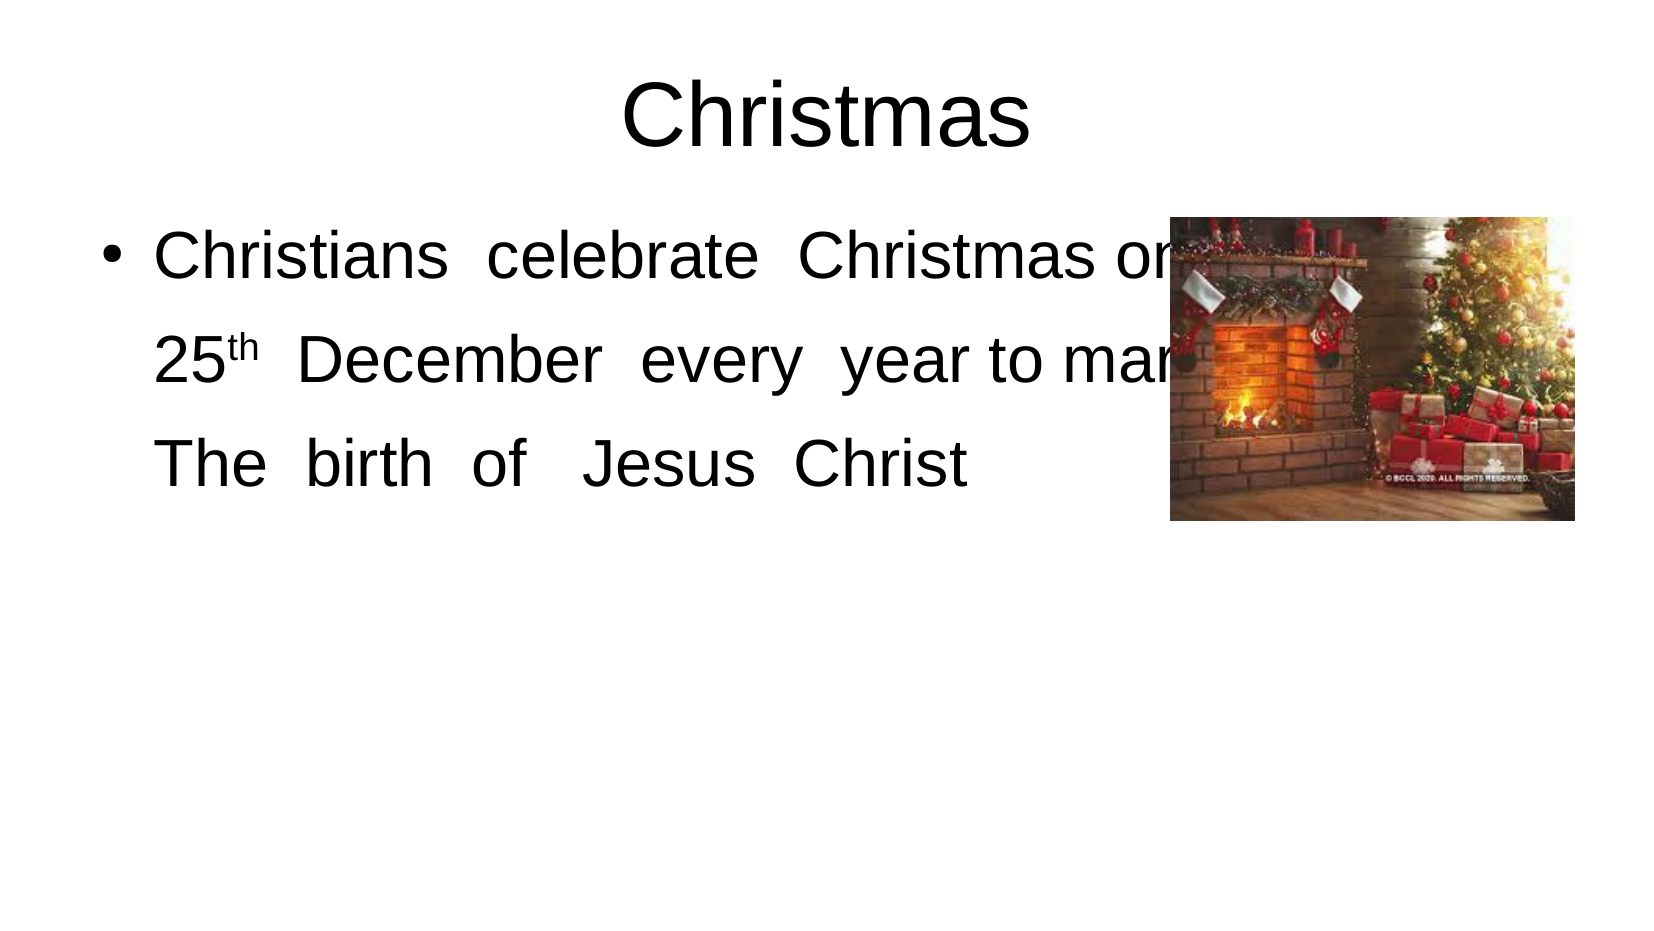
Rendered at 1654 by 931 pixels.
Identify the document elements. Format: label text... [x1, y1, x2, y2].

picture [1170, 217, 1575, 521]
list Christians celebrate Christmas on 25th December every year to mark The birth of Jesus Christ [82, 217, 1571, 758]
title Christmas [82, 37, 1571, 193]
